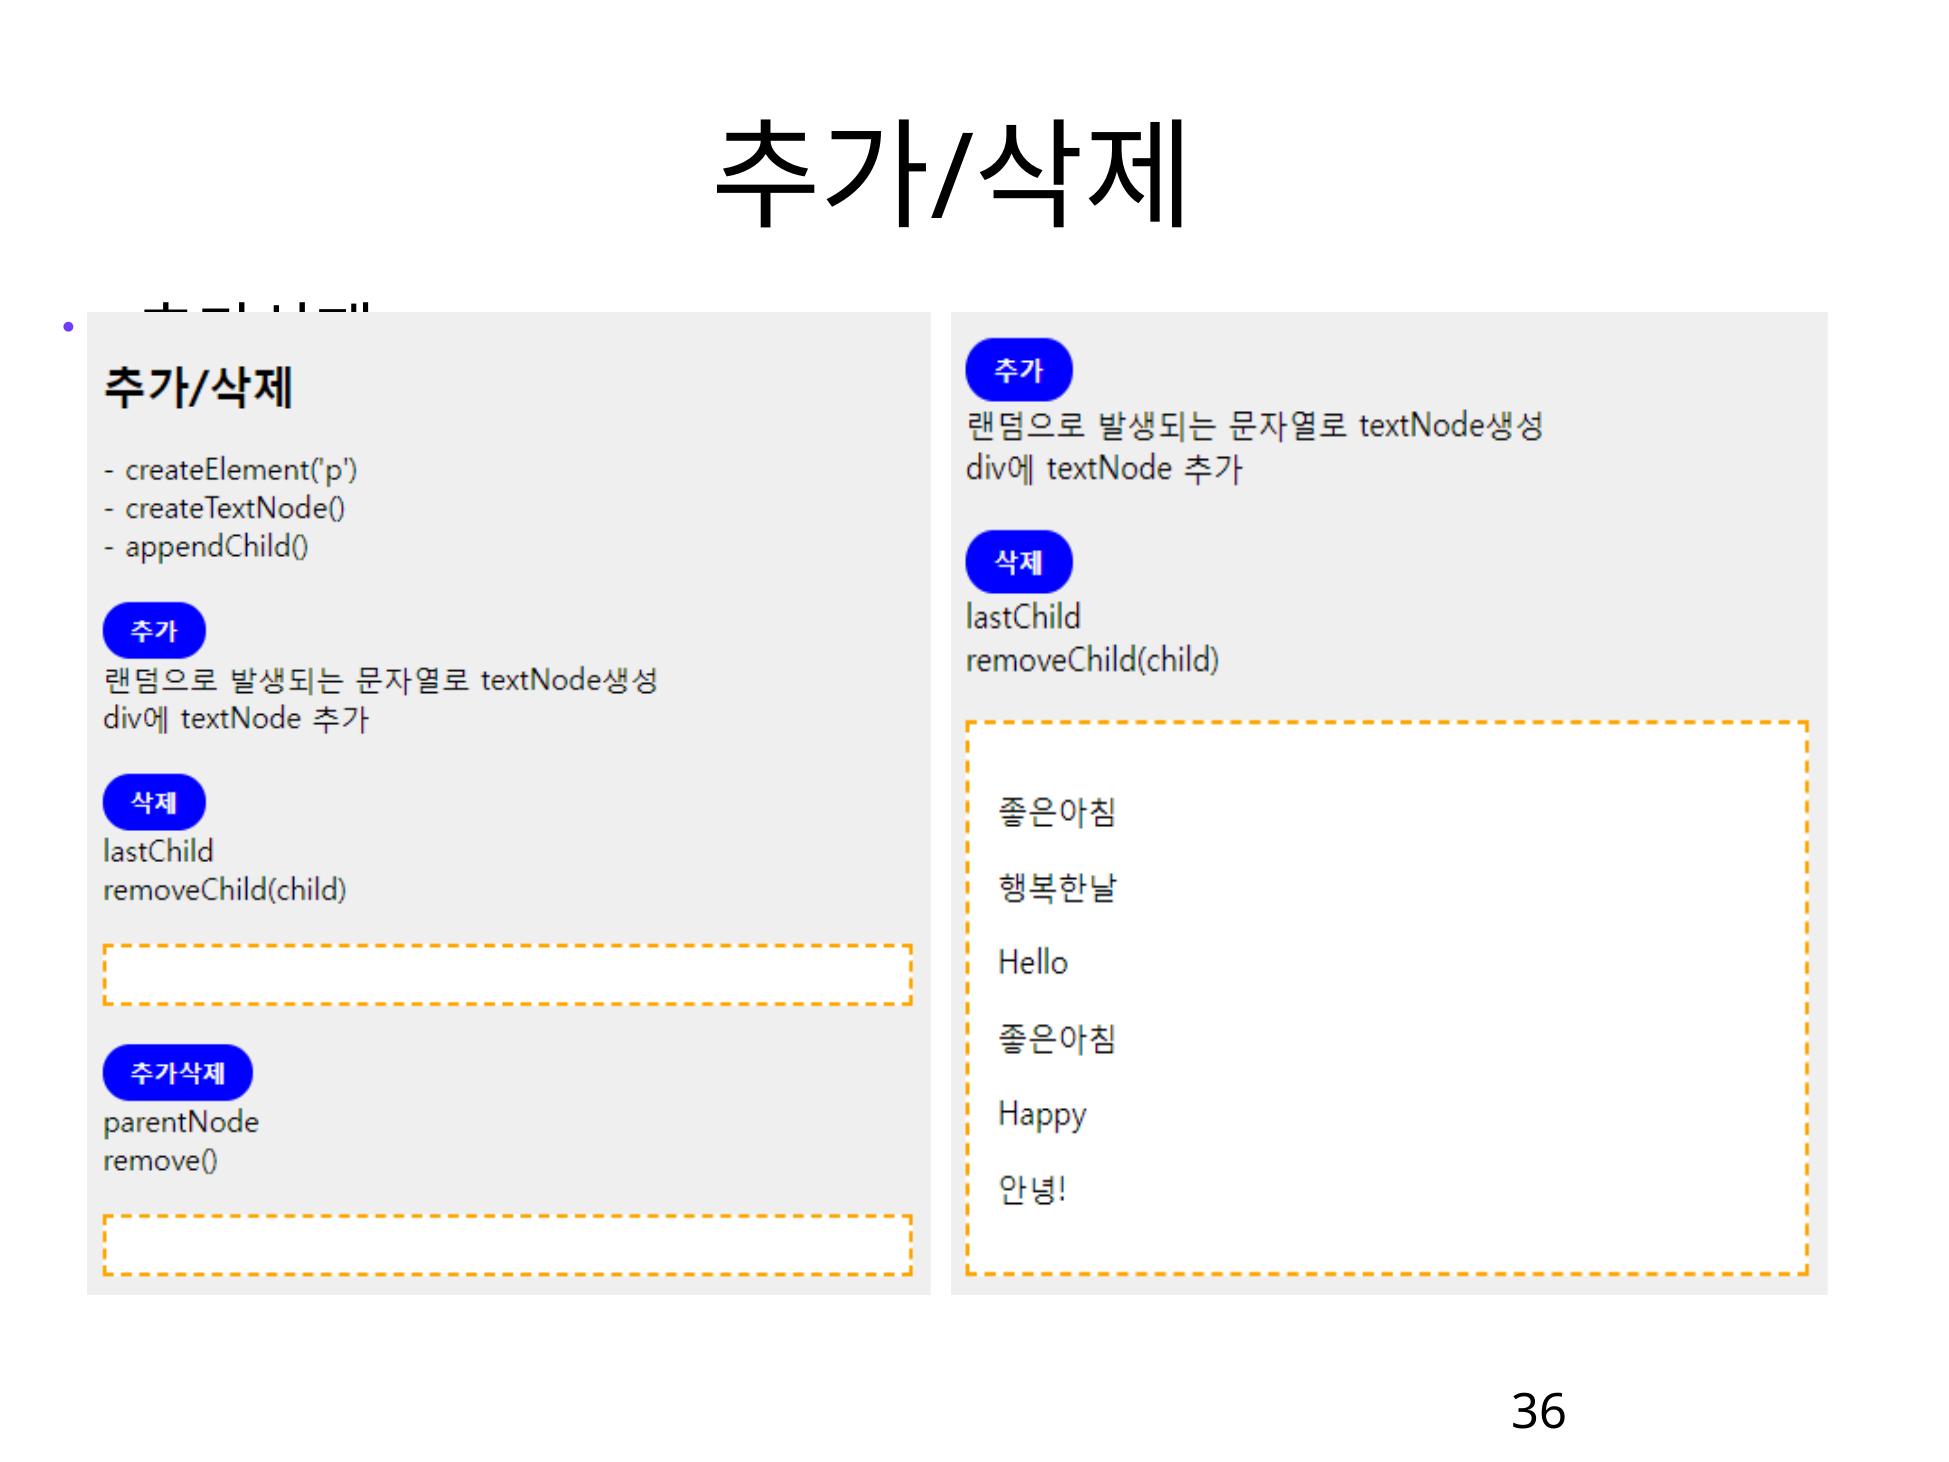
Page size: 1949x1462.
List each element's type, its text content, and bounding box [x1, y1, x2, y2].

picture [87, 312, 933, 1295]
slide_number <숫자> [1496, 1372, 1899, 1462]
title 추가/삭제 [156, 92, 1749, 255]
list 추가삭제 [48, 284, 1897, 1343]
picture [951, 312, 1830, 1295]
